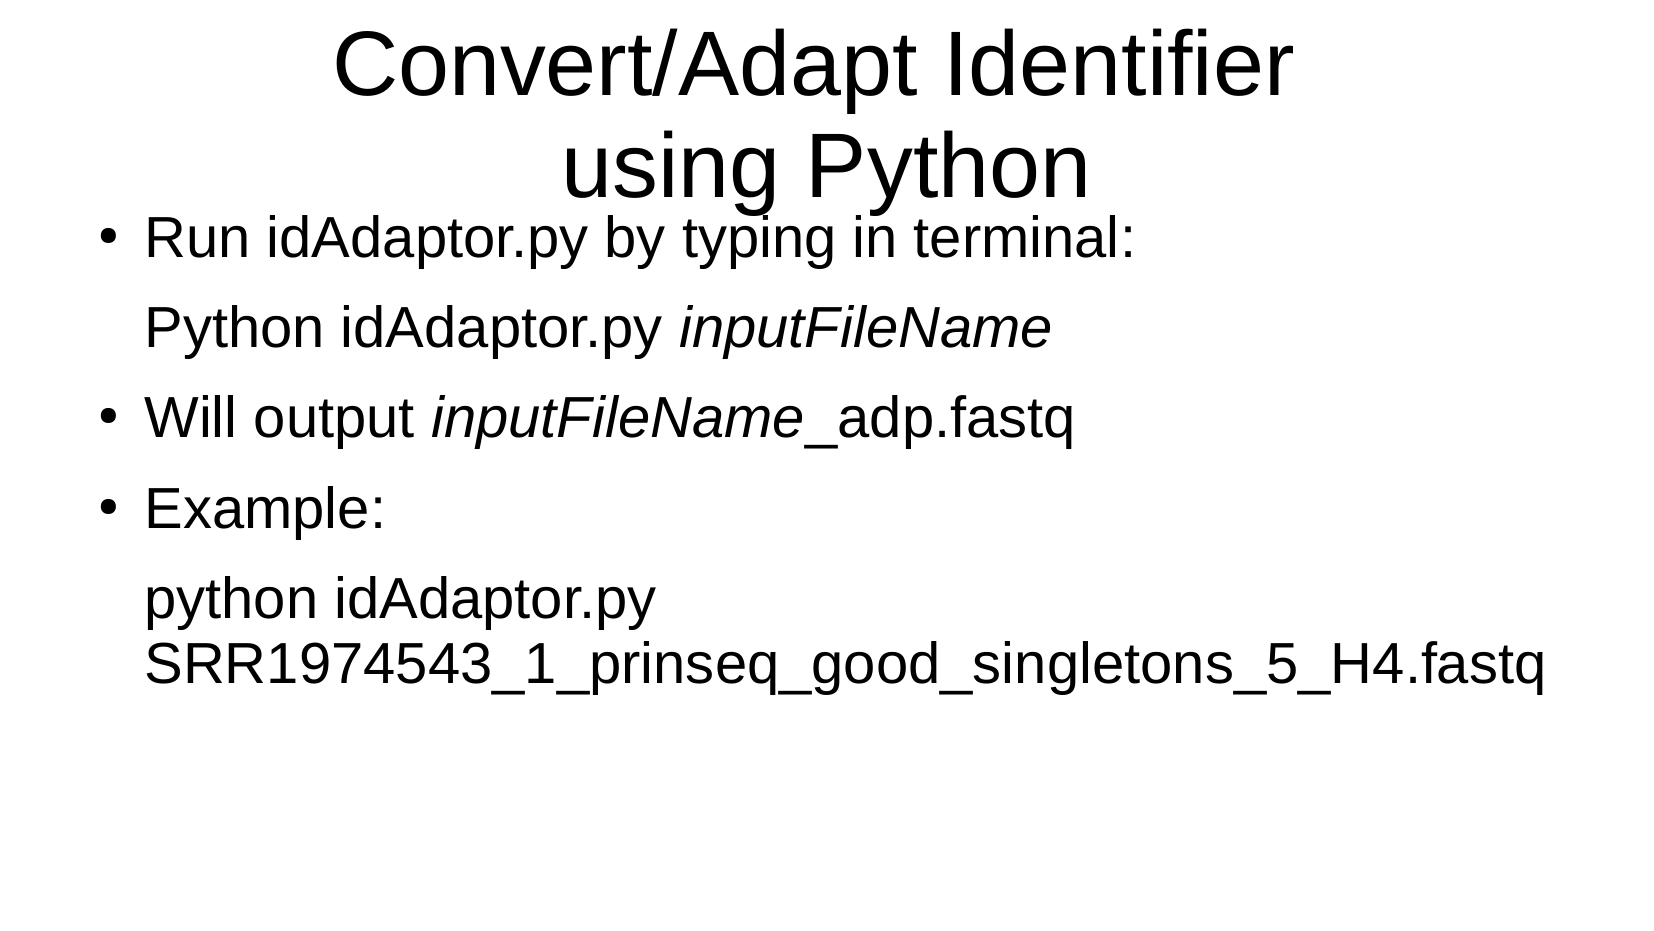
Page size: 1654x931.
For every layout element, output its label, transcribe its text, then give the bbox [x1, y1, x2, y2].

title Convert/Adapt Identifier using Python [82, 12, 1571, 204]
list Run idAdaptor.py by typing in terminal: Python idAdaptor.py inputFileName Will output inputFileName_adp.fastq Example: python idAdaptor.py SRR1974543_1_prinseq_good_singletons_5_H4.fastq [82, 204, 1571, 745]
